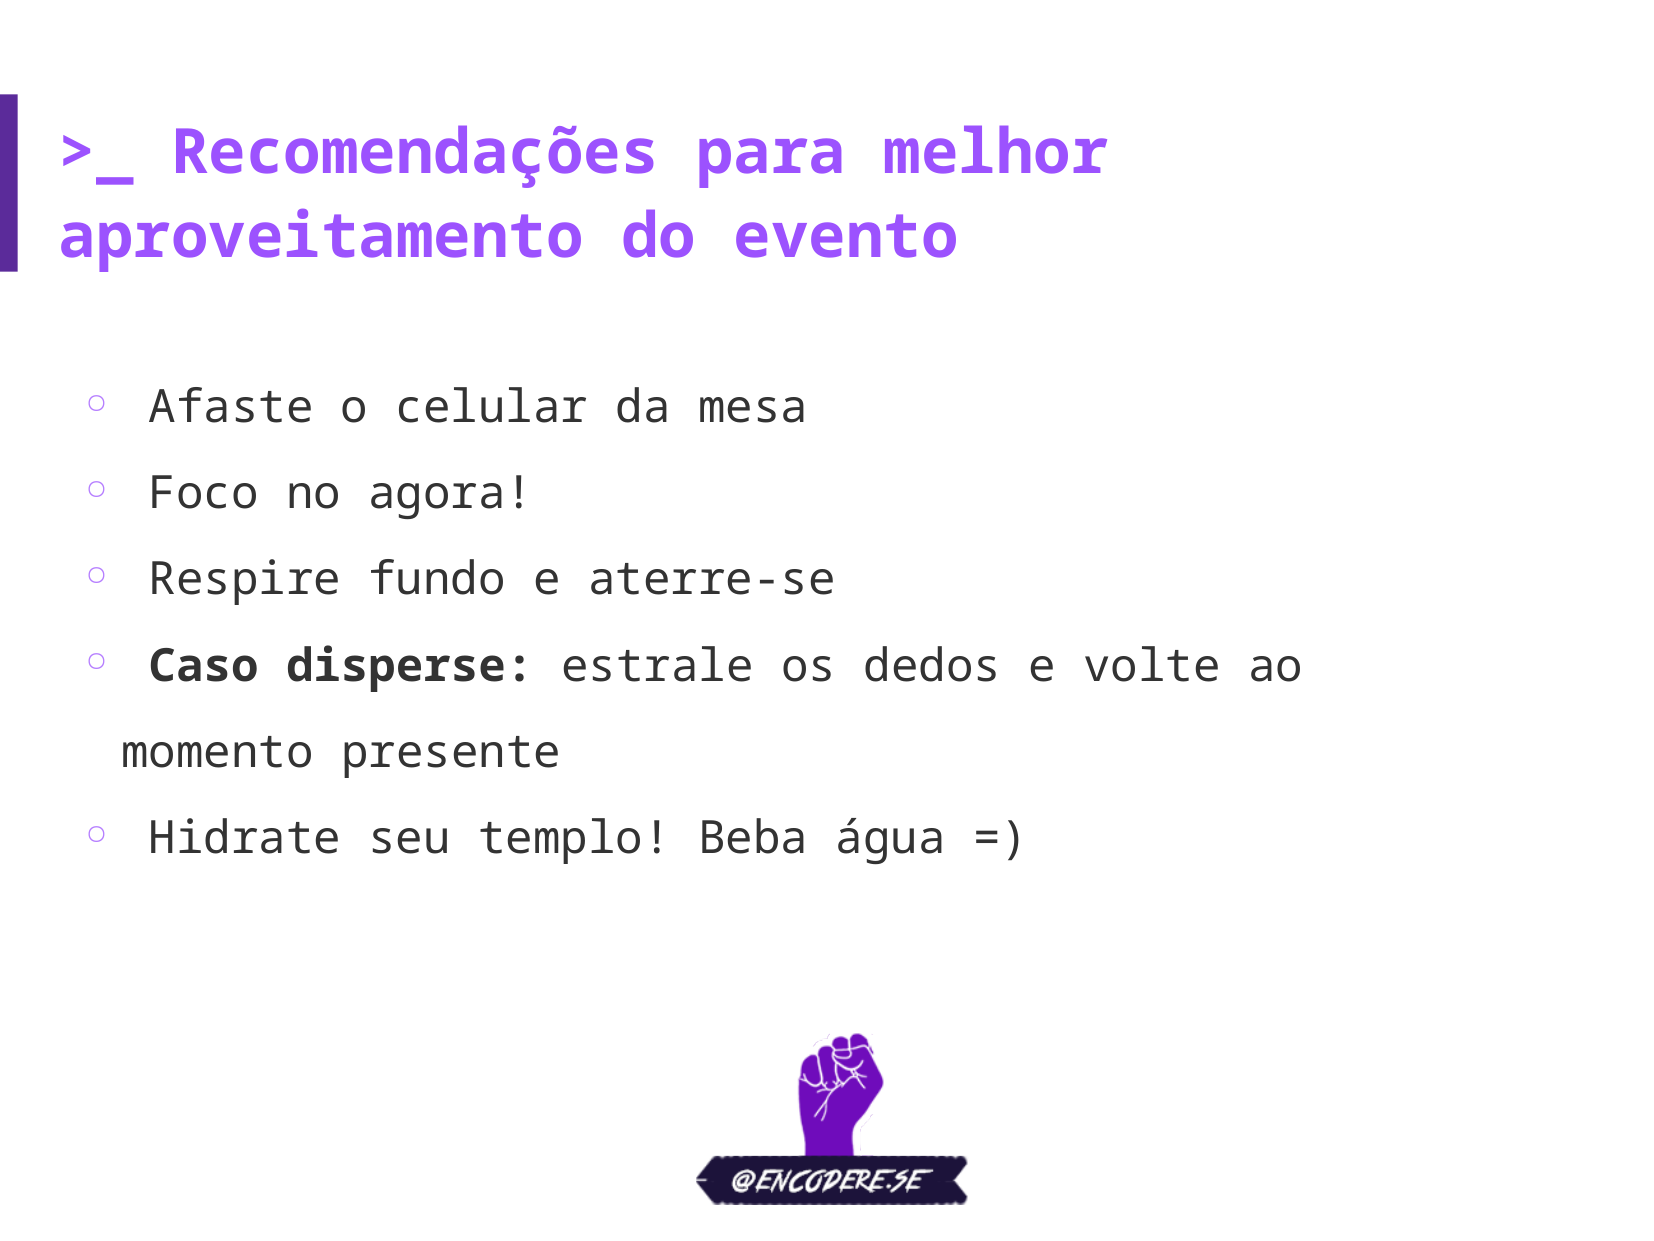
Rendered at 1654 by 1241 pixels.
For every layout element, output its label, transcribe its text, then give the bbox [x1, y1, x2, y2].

picture [696, 1027, 969, 1205]
title >_ Recomendações para melhor aproveitamento do evento [59, 106, 1355, 261]
text_box [0, 94, 18, 272]
text_box Afaste o celular da mesa Foco no agora! Respire fundo e aterre-se Caso disperse: estrale os dedos e volte ao momento presente Hidrate seu templo! Beba água =) [70, 366, 1379, 837]
